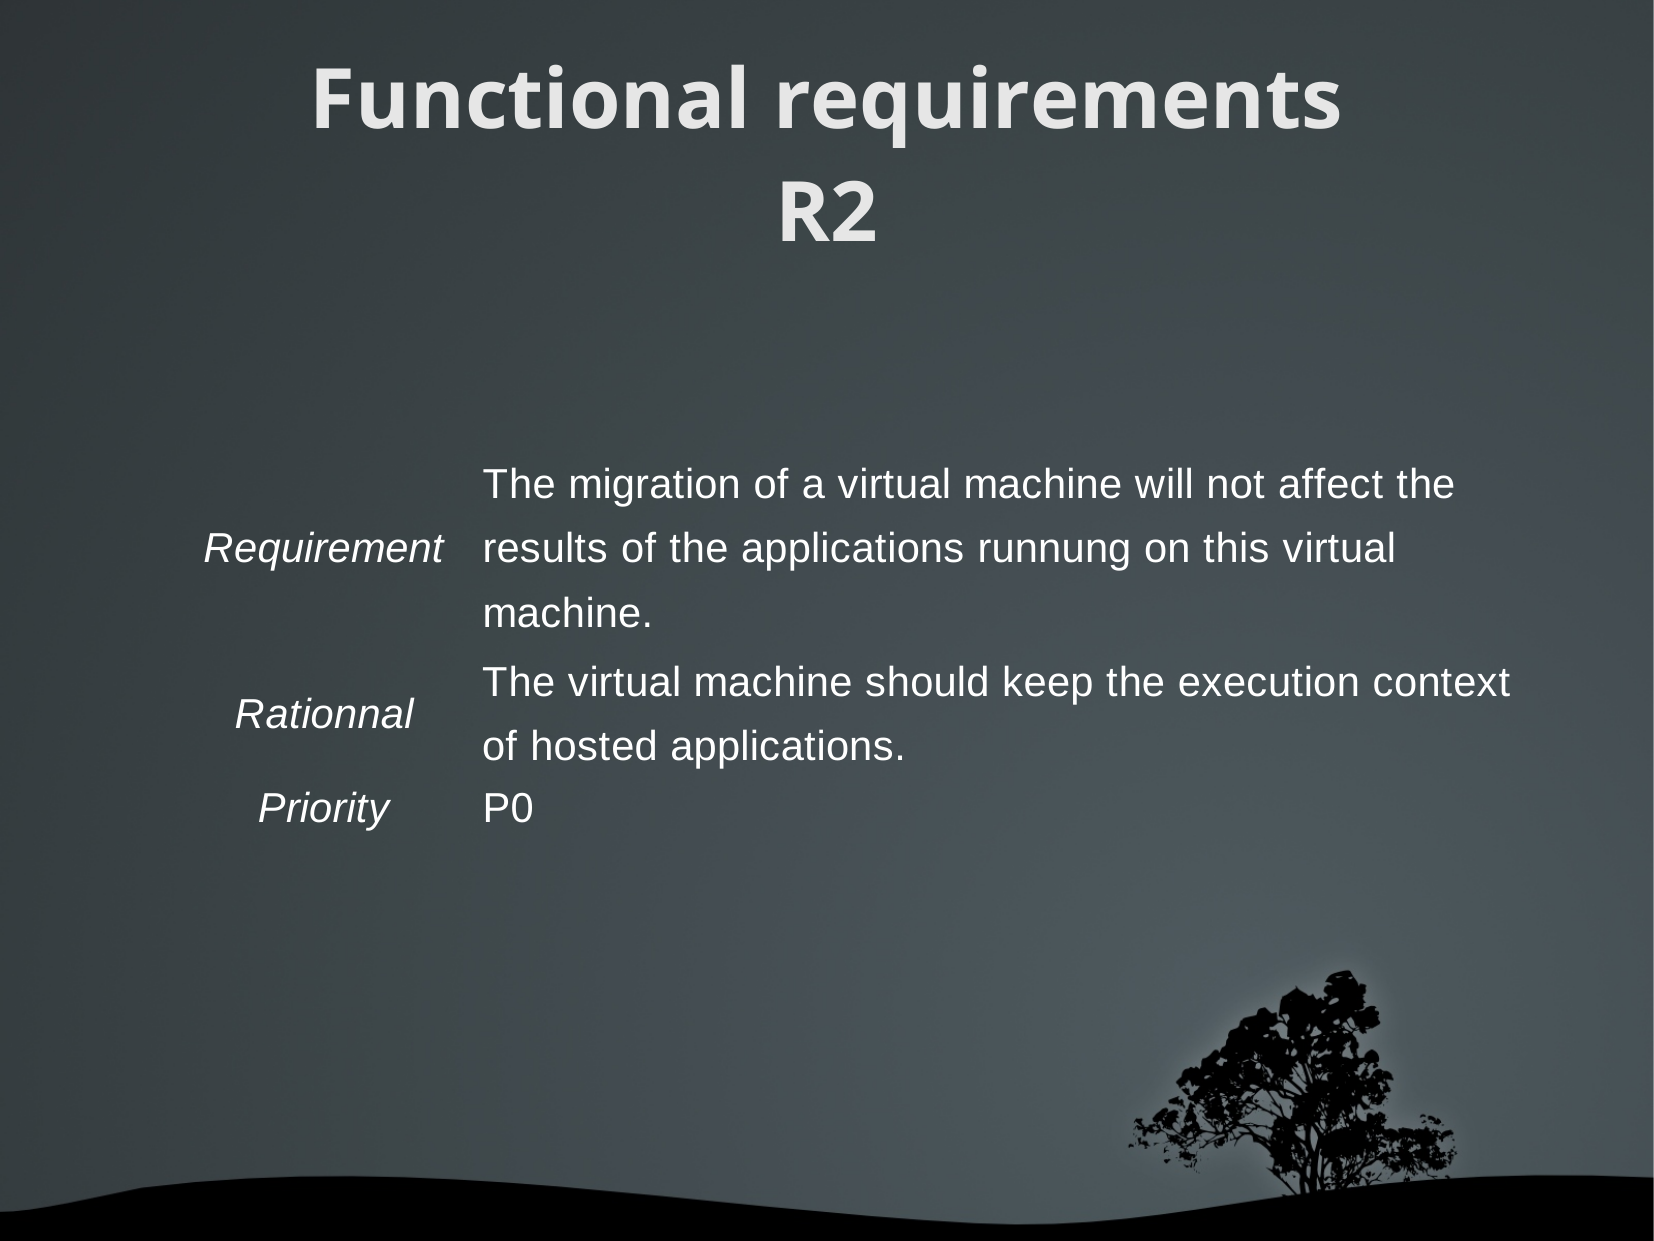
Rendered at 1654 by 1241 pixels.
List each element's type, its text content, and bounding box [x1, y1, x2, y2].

chart [168, 441, 1546, 835]
picture [0, 0, 1654, 1241]
title Functional requirements R2 [82, 56, 1572, 250]
